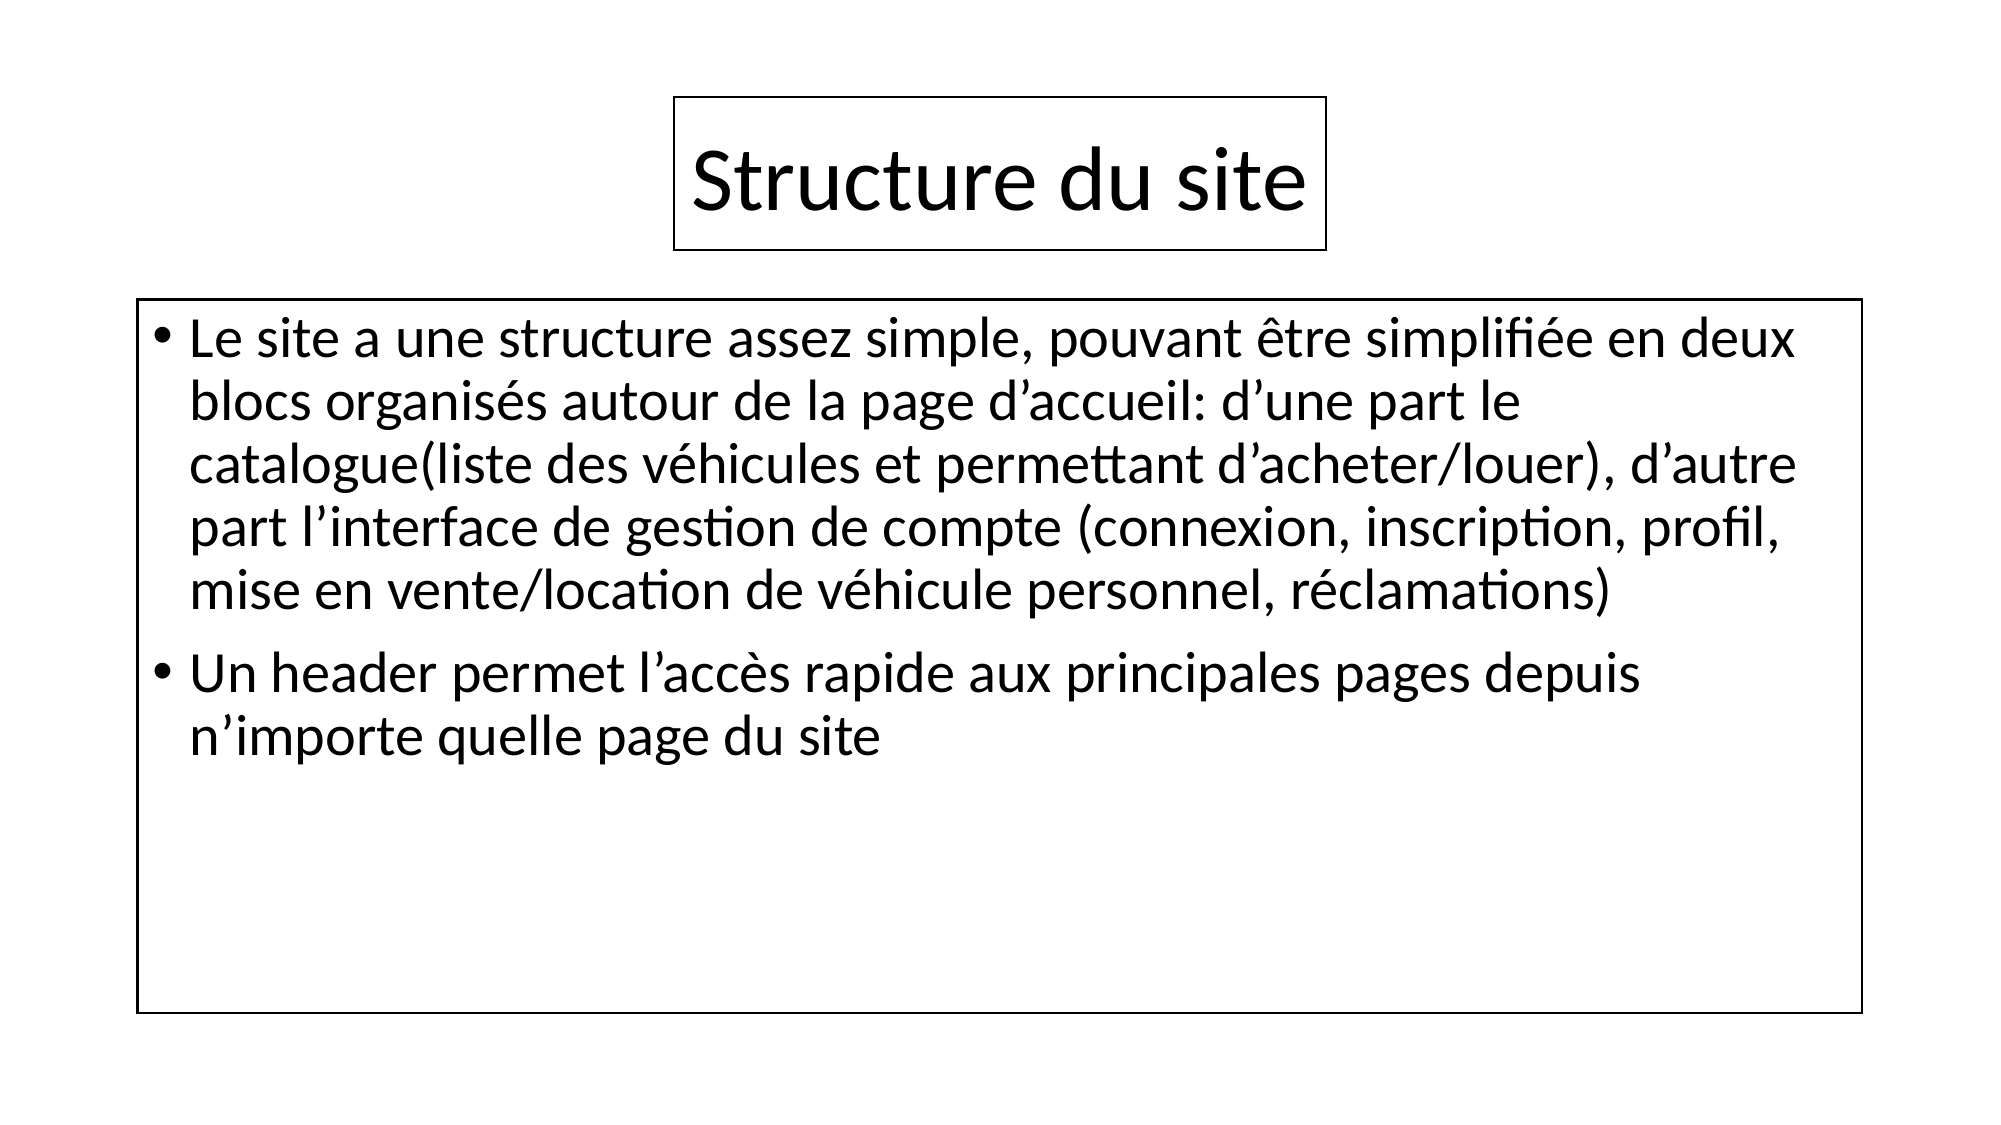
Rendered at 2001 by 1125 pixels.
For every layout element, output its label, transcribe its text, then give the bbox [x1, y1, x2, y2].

list Le site a une structure assez simple, pouvant être simplifiée en deux blocs organisés autour de la page d’accueil: d’une part le catalogue(liste des véhicules et permettant d’acheter/louer), d’autre part l’interface de gestion de compte (connexion, inscription, profil, mise en vente/location de véhicule personnel, réclamations) Un header permet l’accès rapide aux principales pages depuis n’importe quelle page du site [137, 299, 1863, 1014]
title Structure du site [674, 97, 1326, 251]
